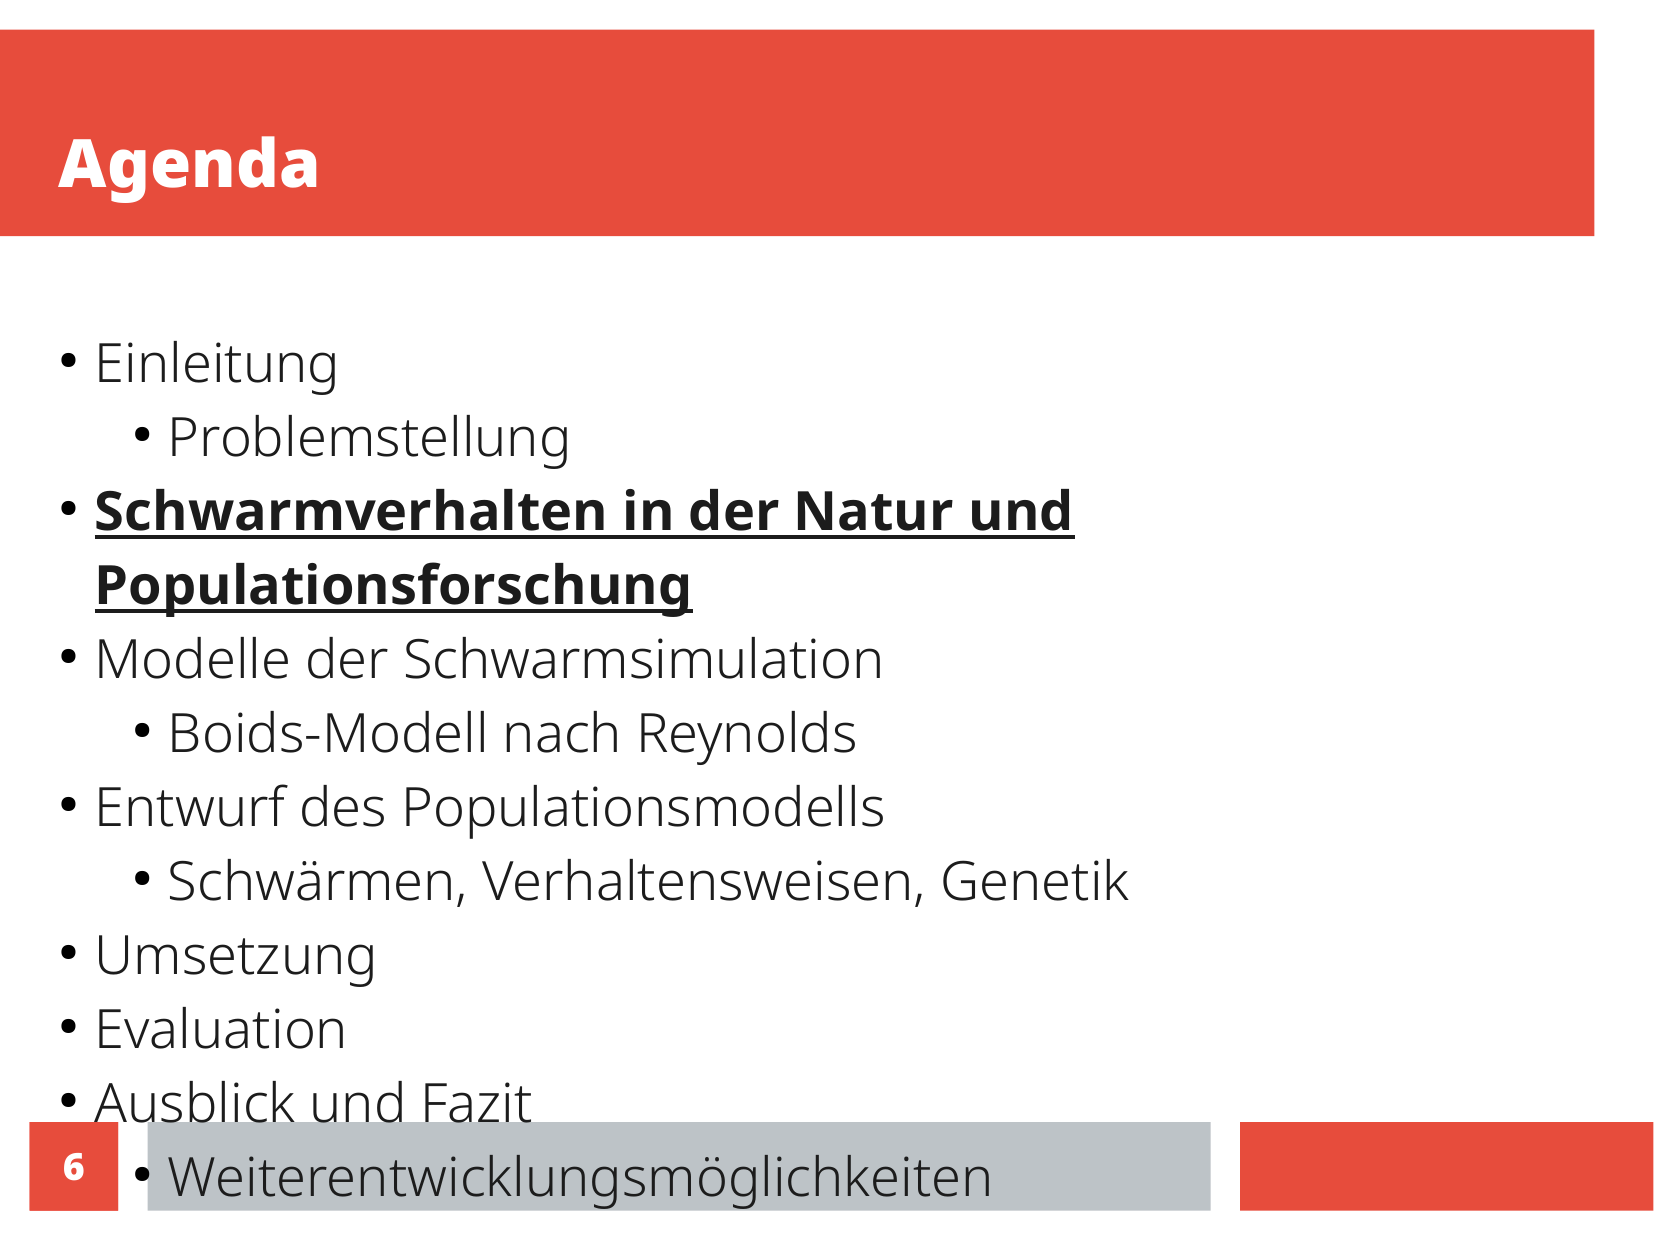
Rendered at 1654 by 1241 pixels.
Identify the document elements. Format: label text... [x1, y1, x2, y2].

title Agenda [59, 49, 1595, 207]
subtitle Einleitung Problemstellung Schwarmverhalten in der Natur und Populationsforschung Modelle der Schwarmsimulation Boids-Modell nach Reynolds Entwurf des Populationsmodells Schwärmen, Verhaltensweisen, Genetik Umsetzung Evaluation Ausblick und Fazit Weiterentwicklungsmöglichkeiten [59, 324, 1565, 1151]
